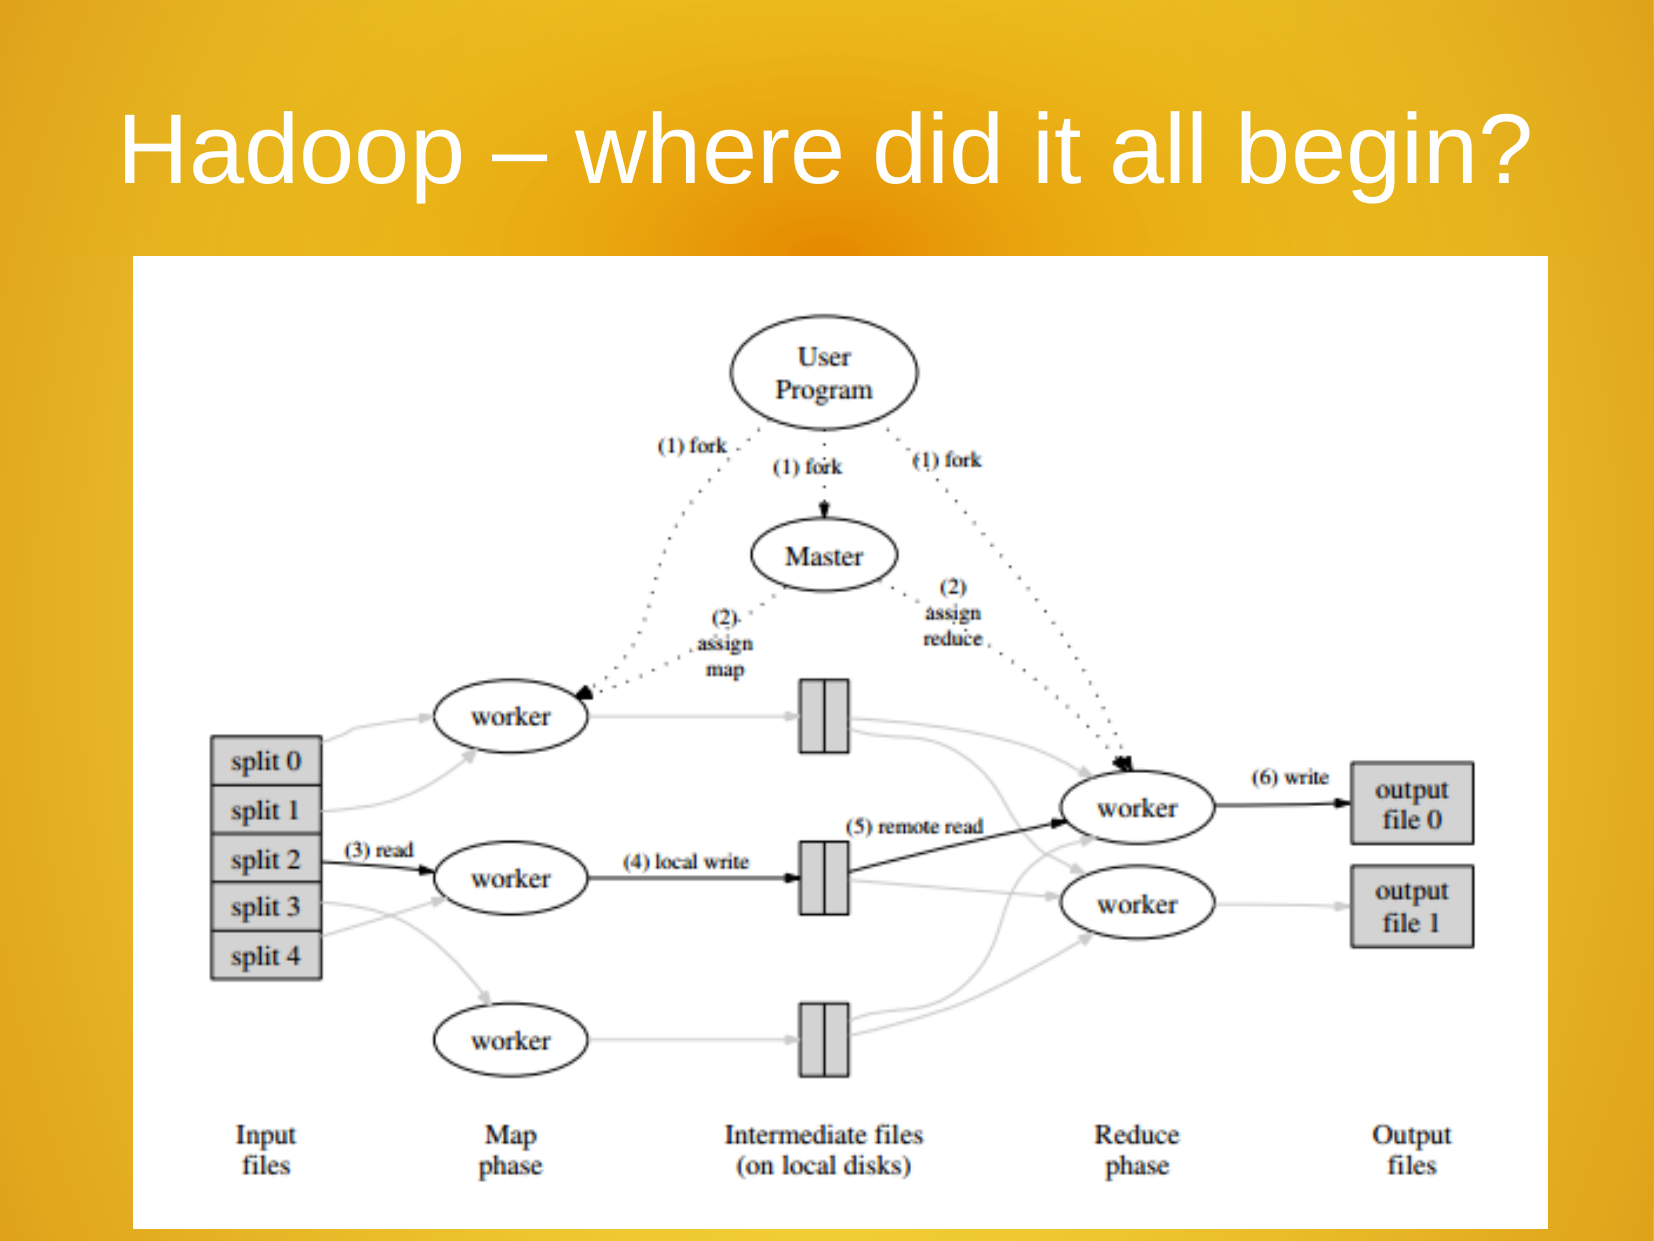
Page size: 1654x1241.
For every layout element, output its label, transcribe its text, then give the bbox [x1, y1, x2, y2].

title Hadoop – where did it all begin? [82, 47, 1571, 252]
picture [133, 256, 1548, 1229]
